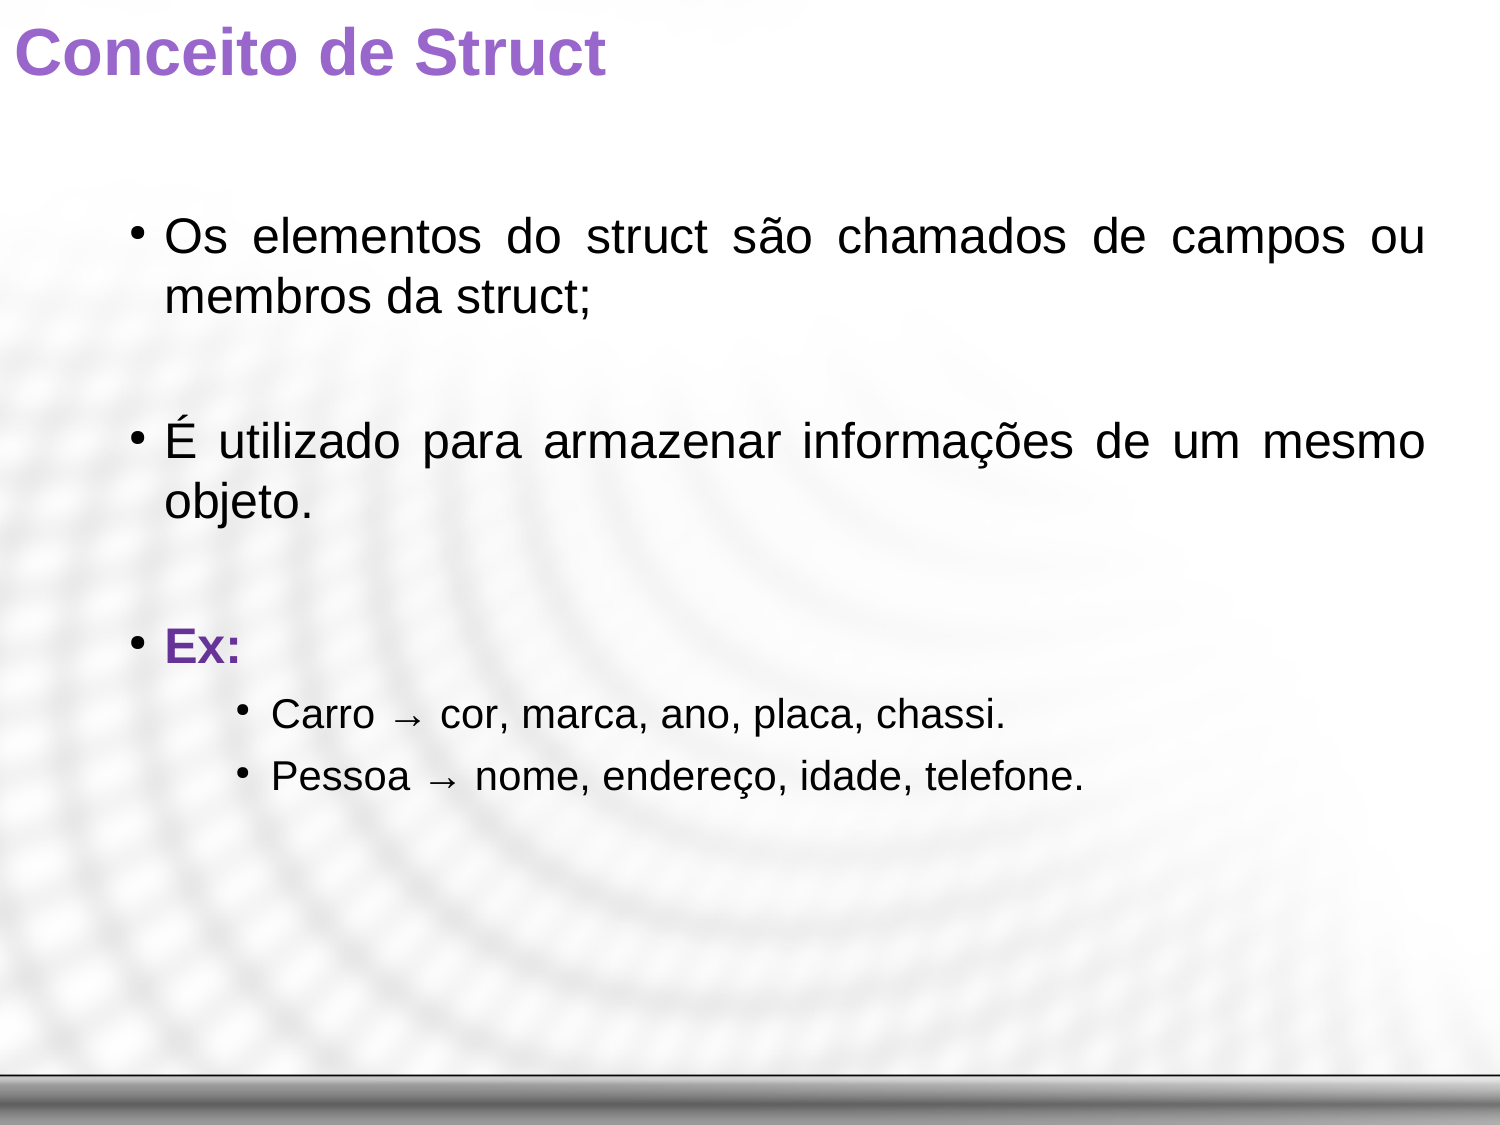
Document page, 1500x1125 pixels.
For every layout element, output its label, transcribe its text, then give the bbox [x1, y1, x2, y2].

picture [0, 0, 1500, 1125]
list Os elementos do struct são chamados de campos ou membros da struct; É utilizado para armazenar informações de um mesmo objeto. Ex: Carro → cor, marca, ano, placa, chassi. Pessoa → nome, endereço, idade, telefone. [58, 196, 1442, 1036]
title Conceito de Struct [0, 0, 1353, 102]
